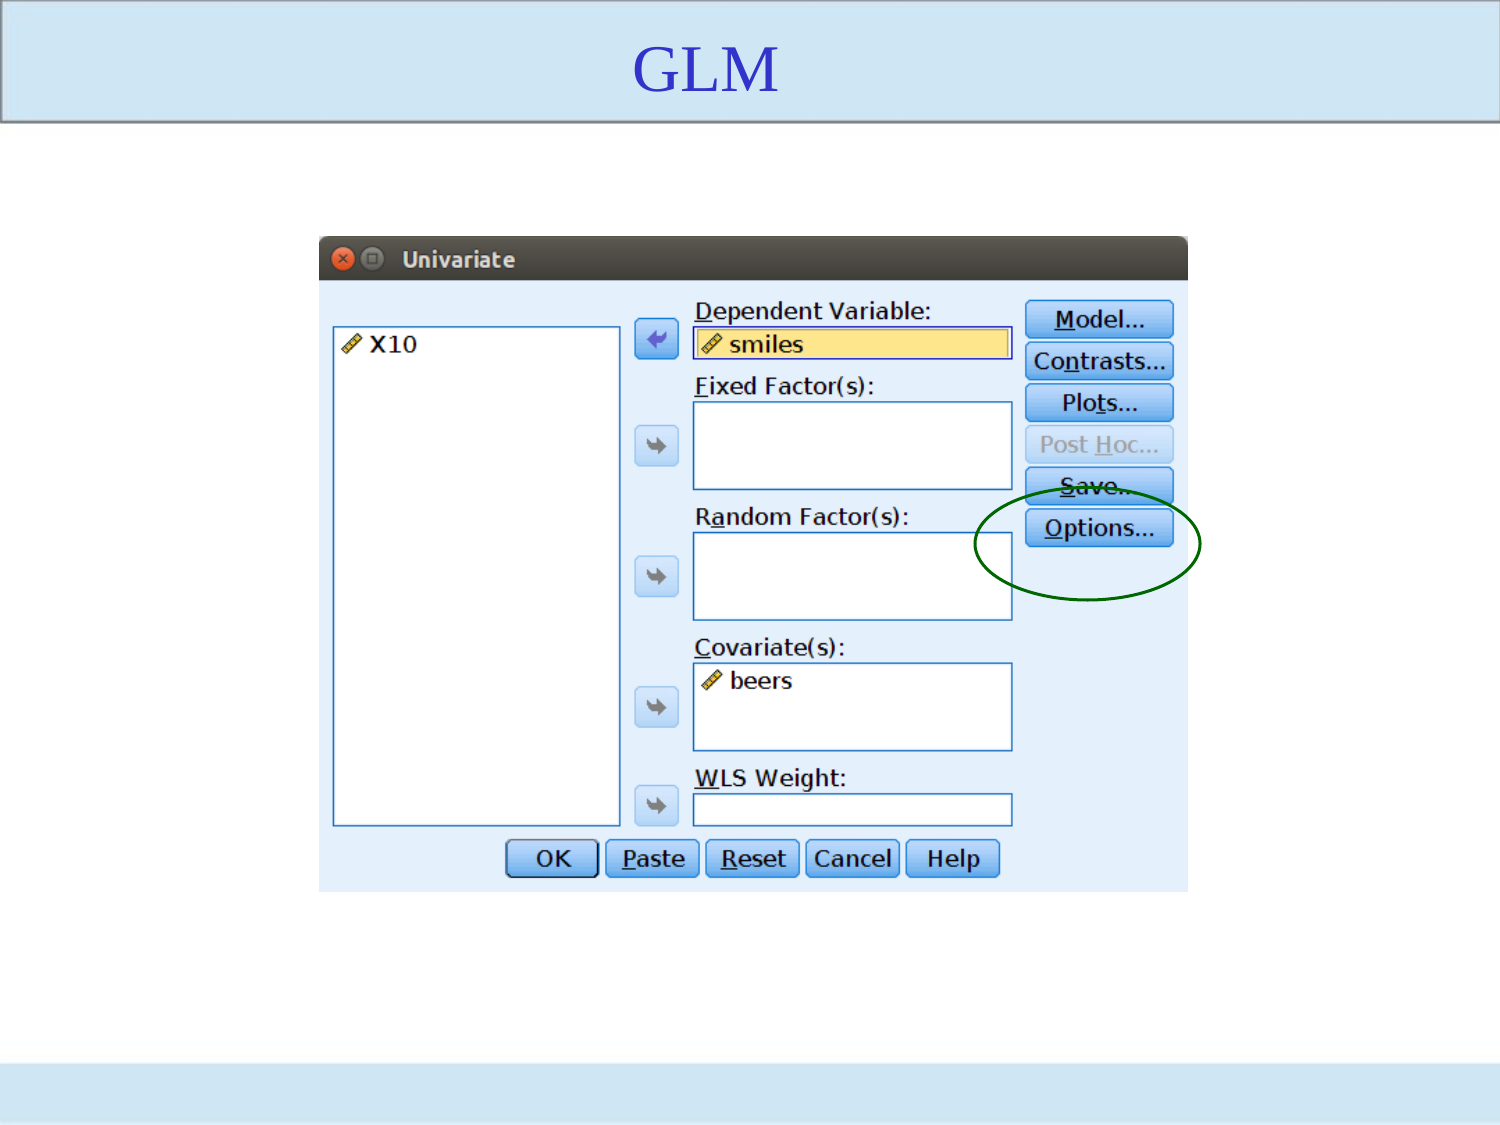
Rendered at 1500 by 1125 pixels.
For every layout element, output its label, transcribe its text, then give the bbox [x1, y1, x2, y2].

title GLM [174, 17, 1238, 113]
picture [0, 0, 1500, 1125]
